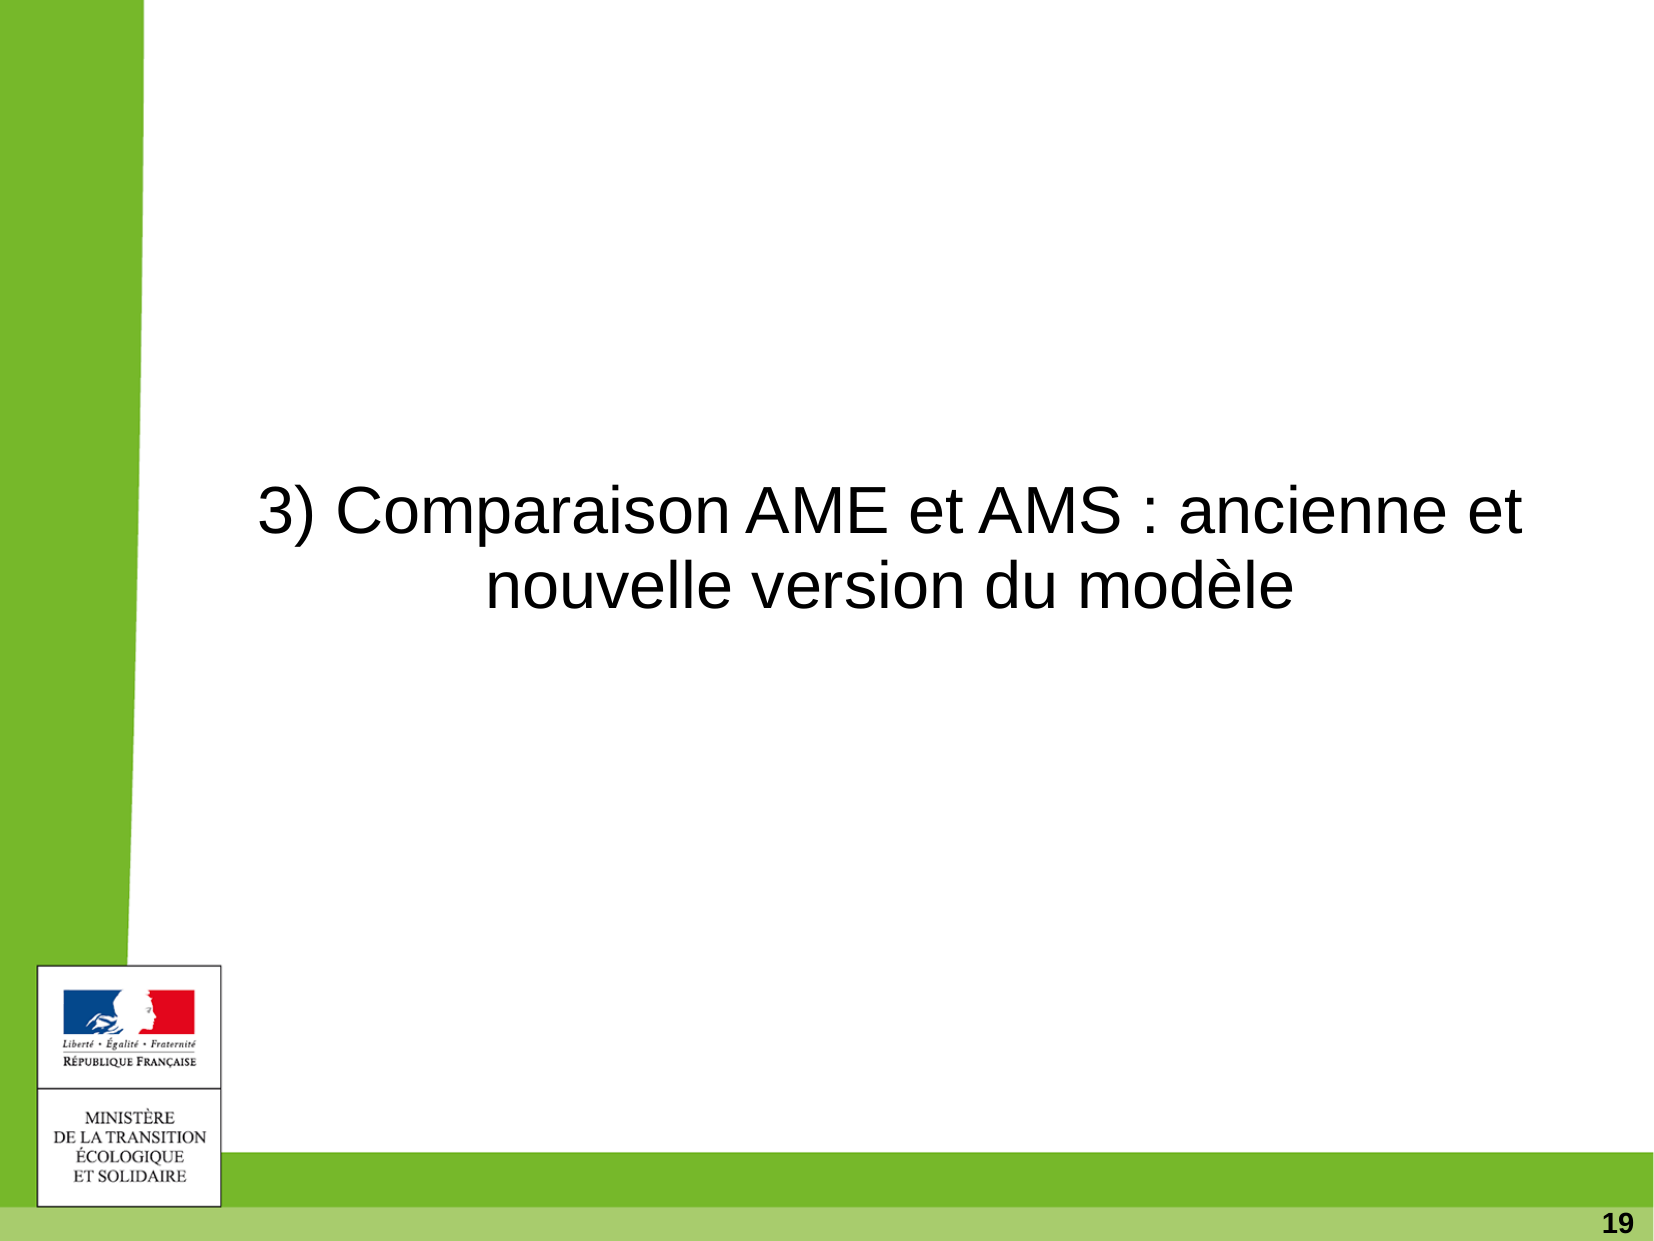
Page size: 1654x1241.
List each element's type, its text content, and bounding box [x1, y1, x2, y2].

subtitle 3) Comparaison AME et AMS : ancienne et nouvelle version du modèle [221, 68, 1560, 1029]
picture [0, 0, 1654, 1241]
